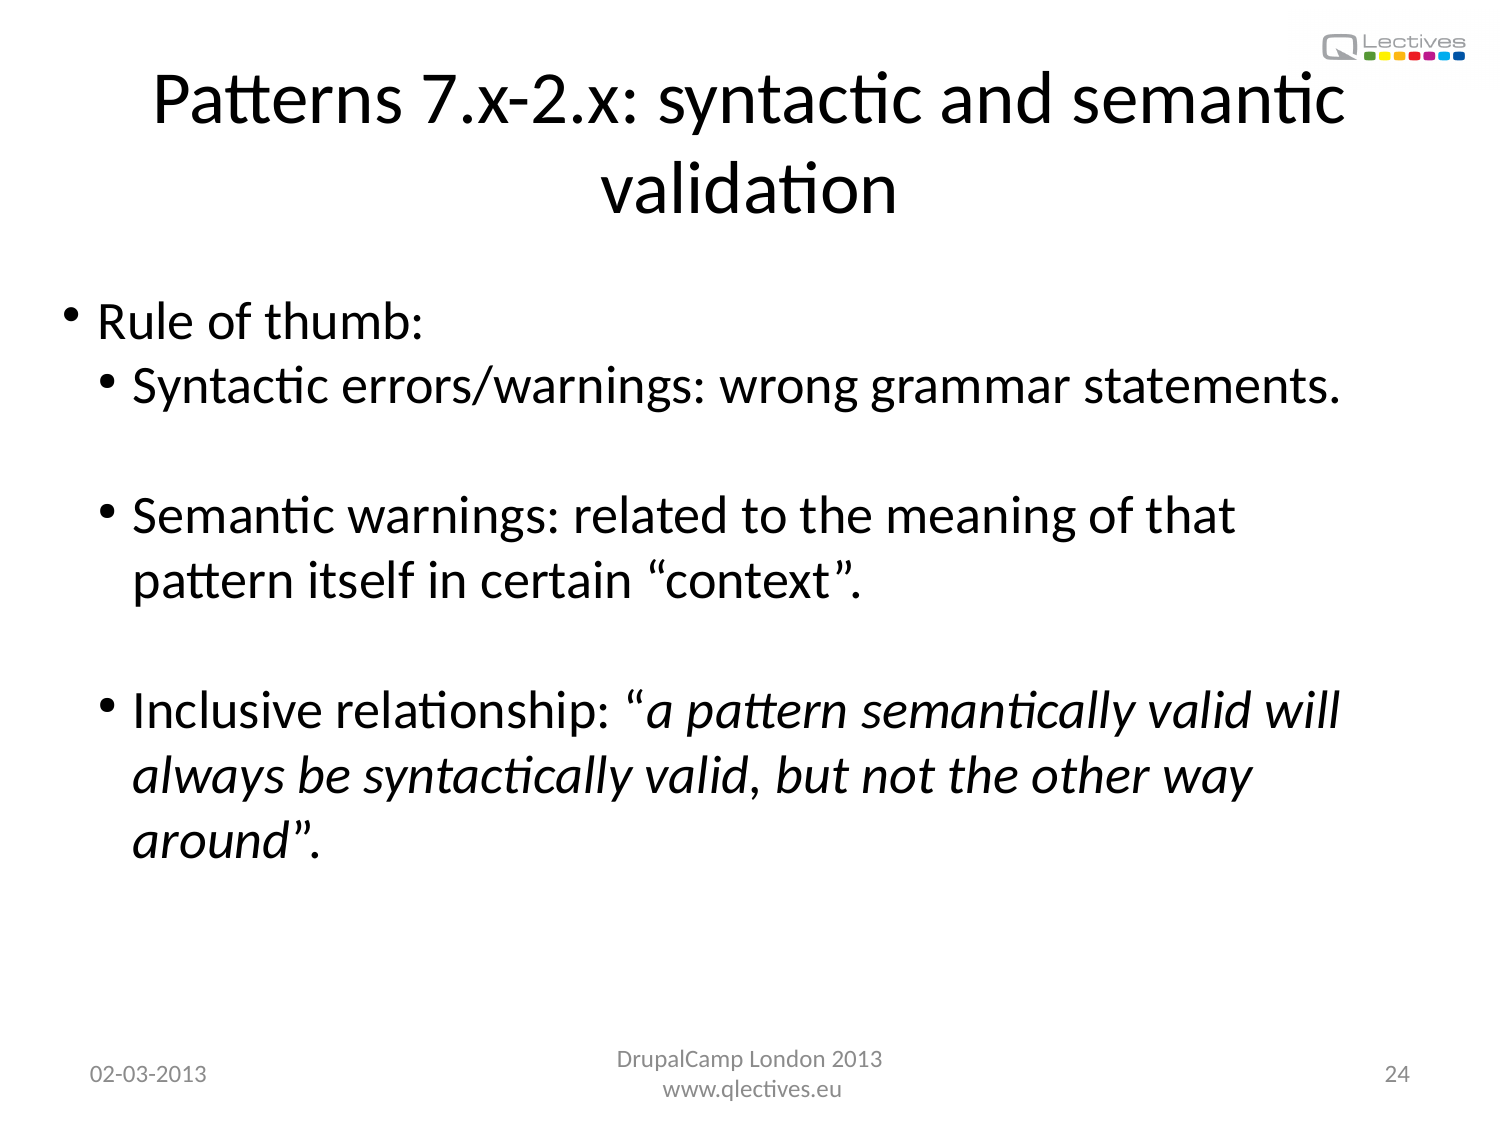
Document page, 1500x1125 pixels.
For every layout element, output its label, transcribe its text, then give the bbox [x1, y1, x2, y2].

text_box Patterns 7.x-2.x: syntactic and semantic validation [75, 45, 1425, 233]
text_box 02-03-2013 [74, 1042, 425, 1103]
text_box Rule of thumb: Syntactic errors/warnings: wrong grammar statements. Semantic warnings: related to the meaning of that pattern itself in certain “context”. Inclusive relationship: “a pattern semantically valid will always be syntactically valid, but not the other way around”. [47, 212, 1410, 955]
picture [1288, 9, 1500, 90]
text_box <number> [1074, 1042, 1425, 1103]
text_box DrupalCamp London 2013 www.qlectives.eu [512, 1042, 988, 1103]
